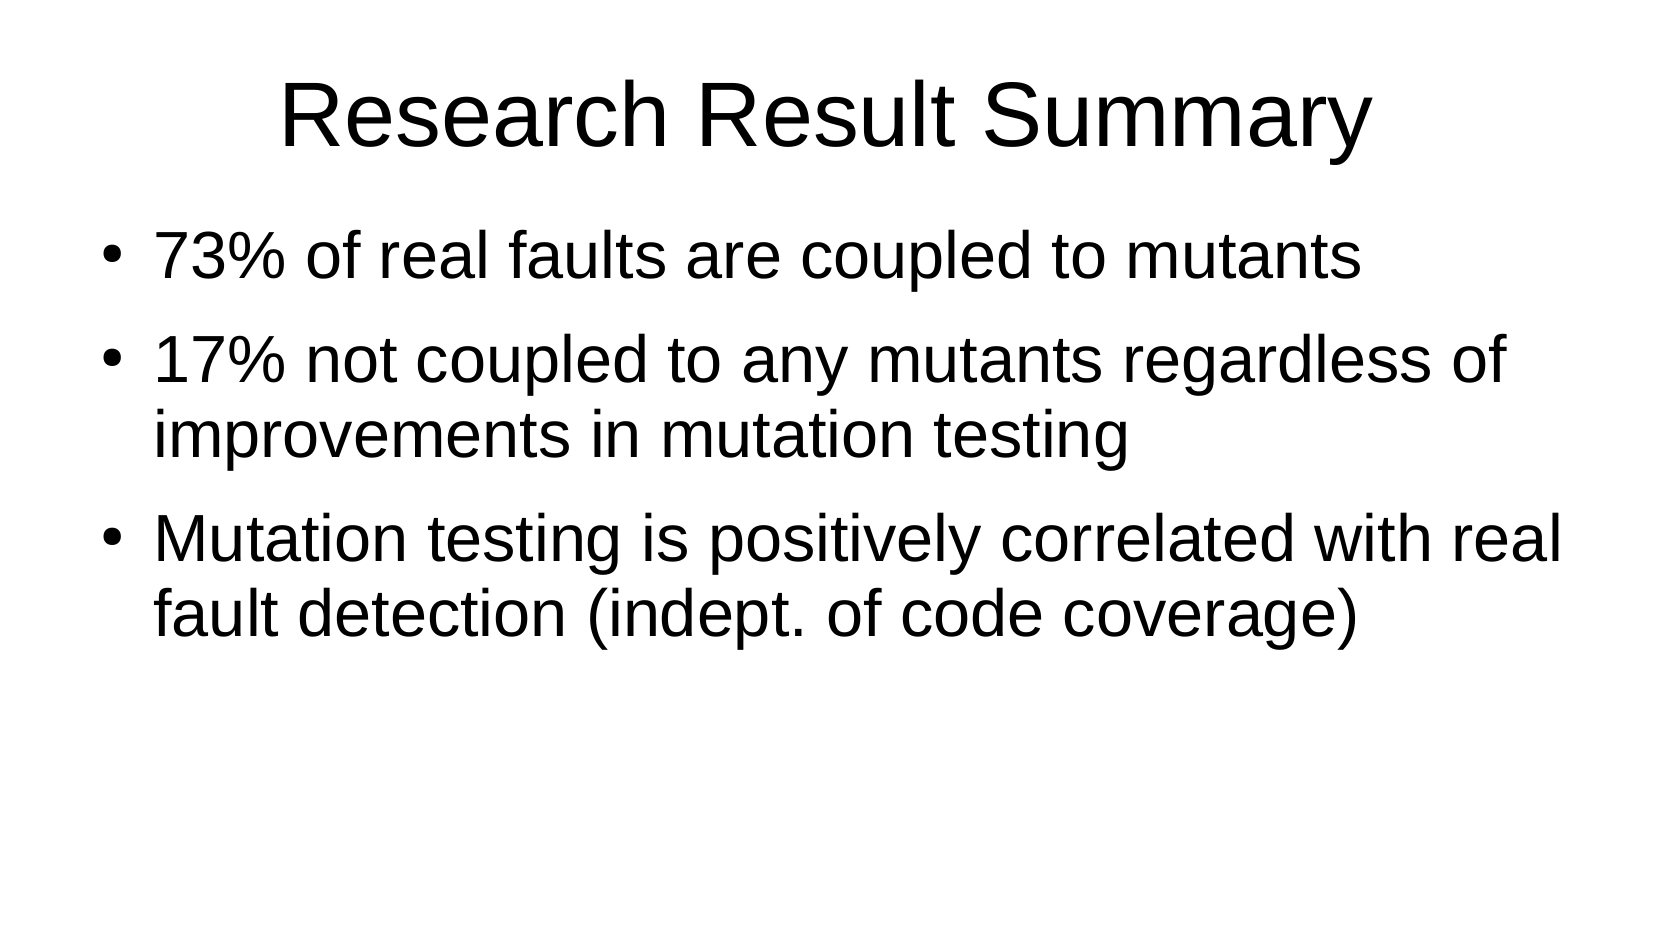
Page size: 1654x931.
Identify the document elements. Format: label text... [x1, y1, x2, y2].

list 73% of real faults are coupled to mutants 17% not coupled to any mutants regardless of improvements in mutation testing Mutation testing is positively correlated with real fault detection (indept. of code coverage) [82, 217, 1571, 758]
title Research Result Summary [82, 37, 1571, 193]
